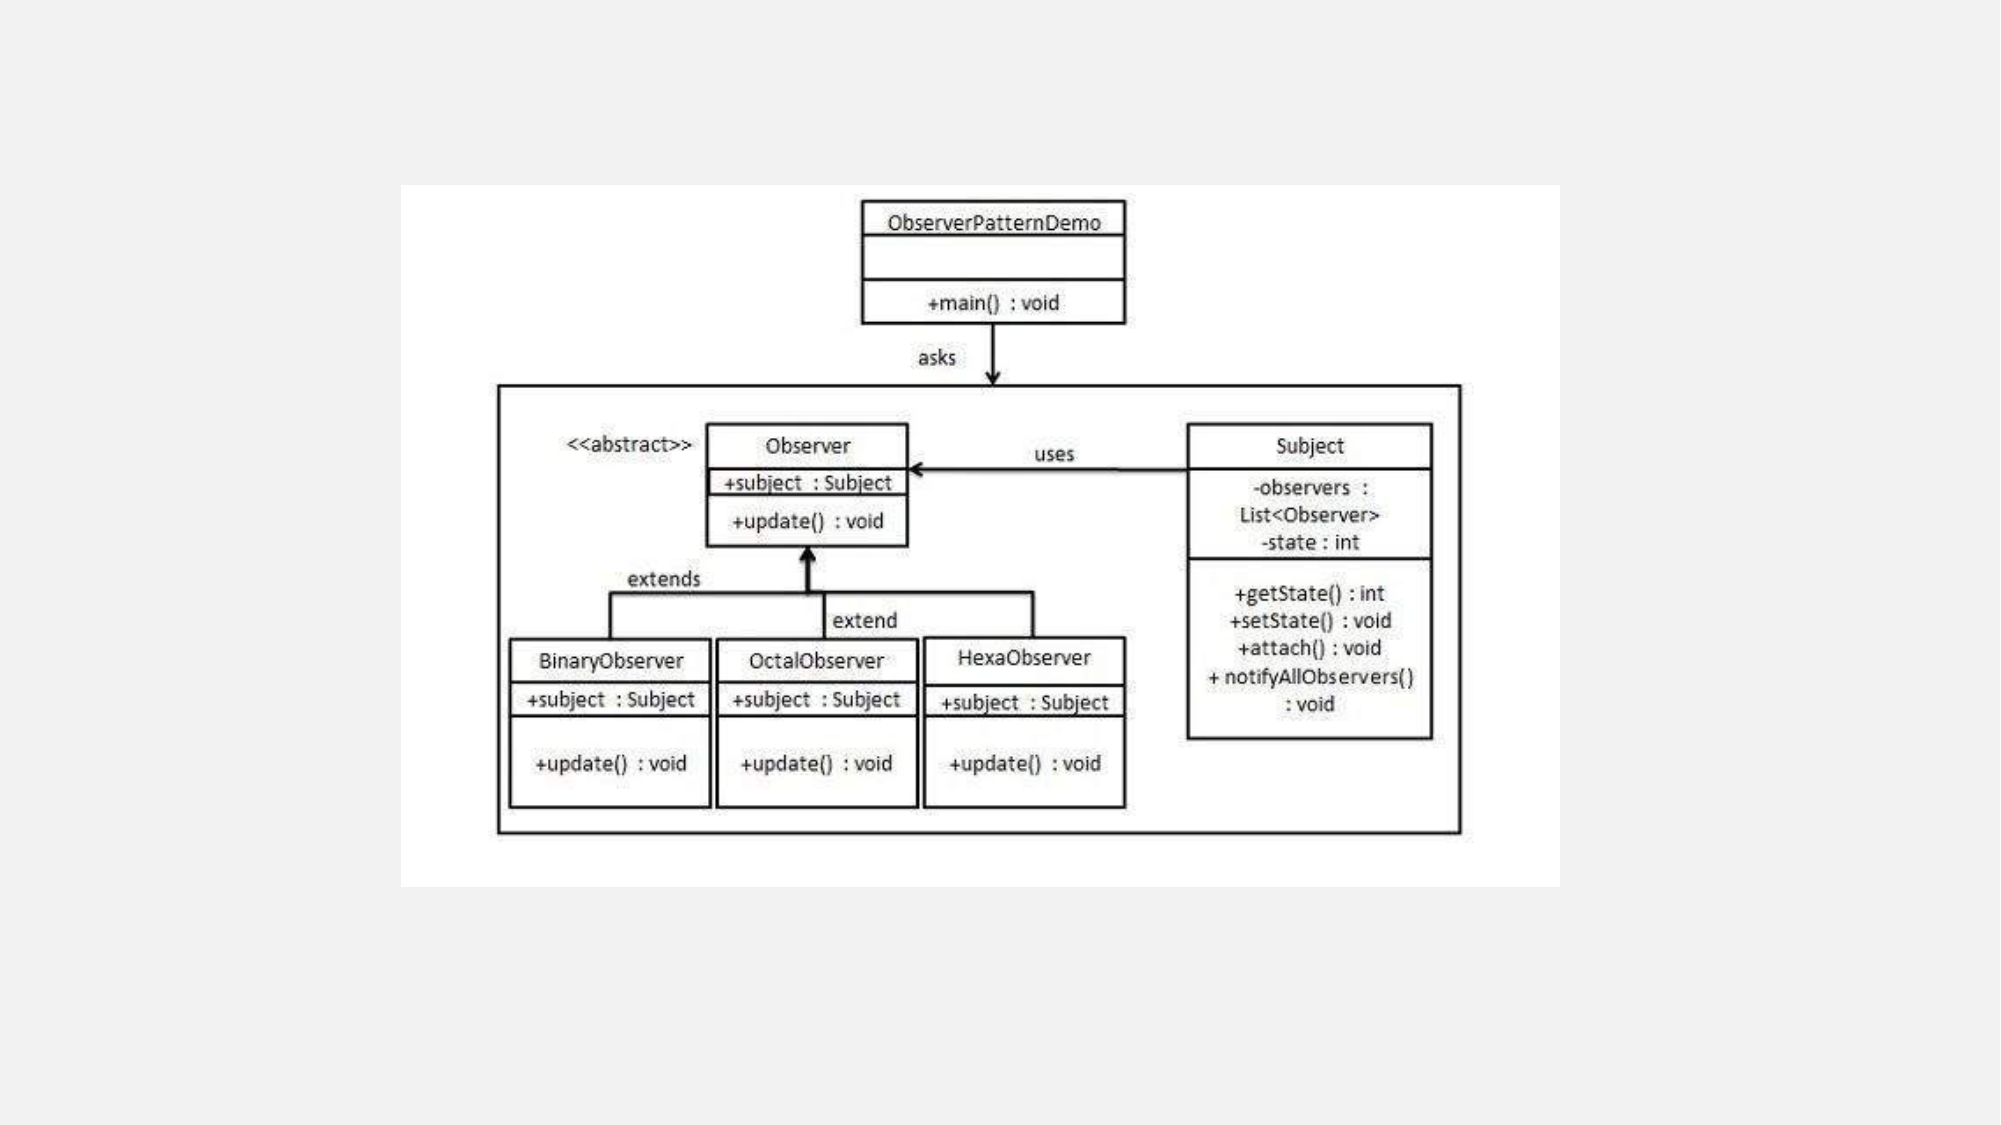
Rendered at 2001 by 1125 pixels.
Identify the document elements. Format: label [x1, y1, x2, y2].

picture [401, 185, 1560, 887]
